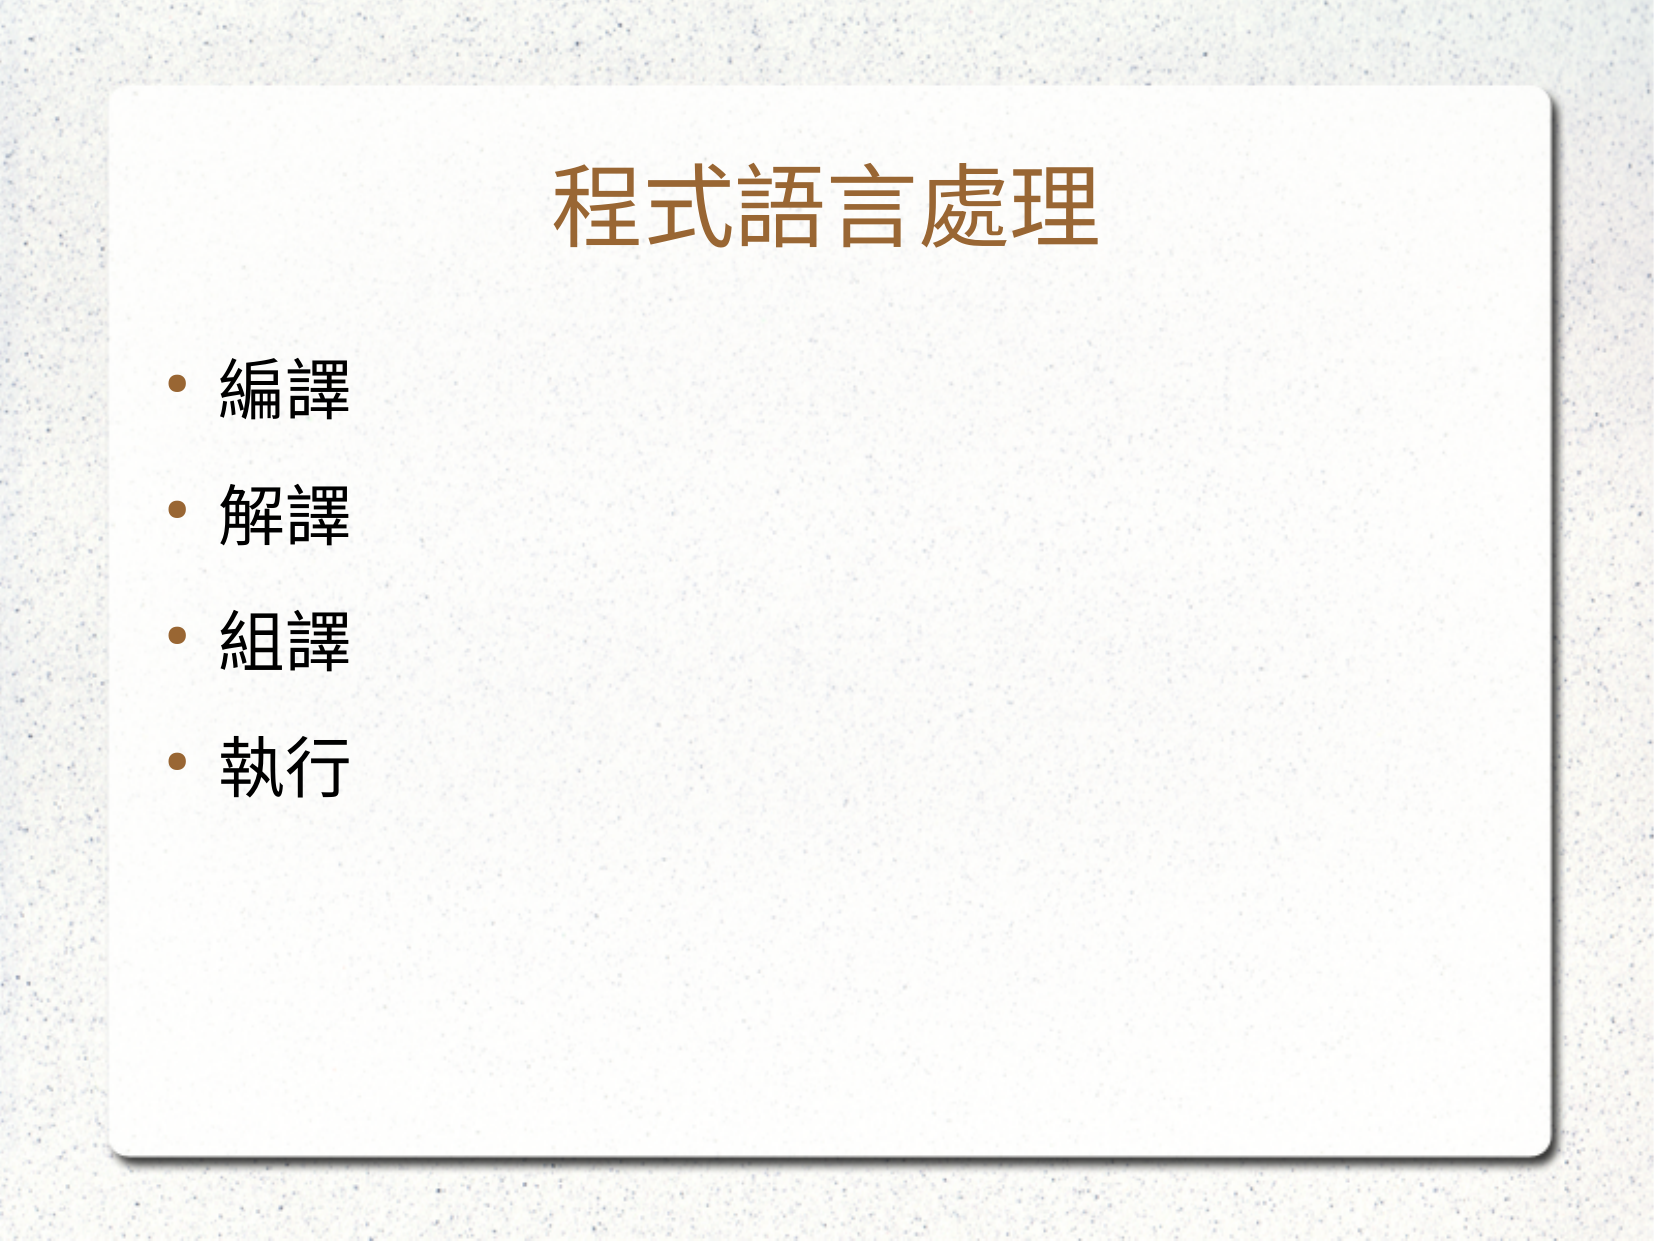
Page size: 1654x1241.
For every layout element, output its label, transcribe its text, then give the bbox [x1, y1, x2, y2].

list 編譯 解譯 組譯 執行 [147, 336, 1506, 1042]
title 程式語言處理 [118, 96, 1536, 304]
picture [0, 0, 1654, 1241]
